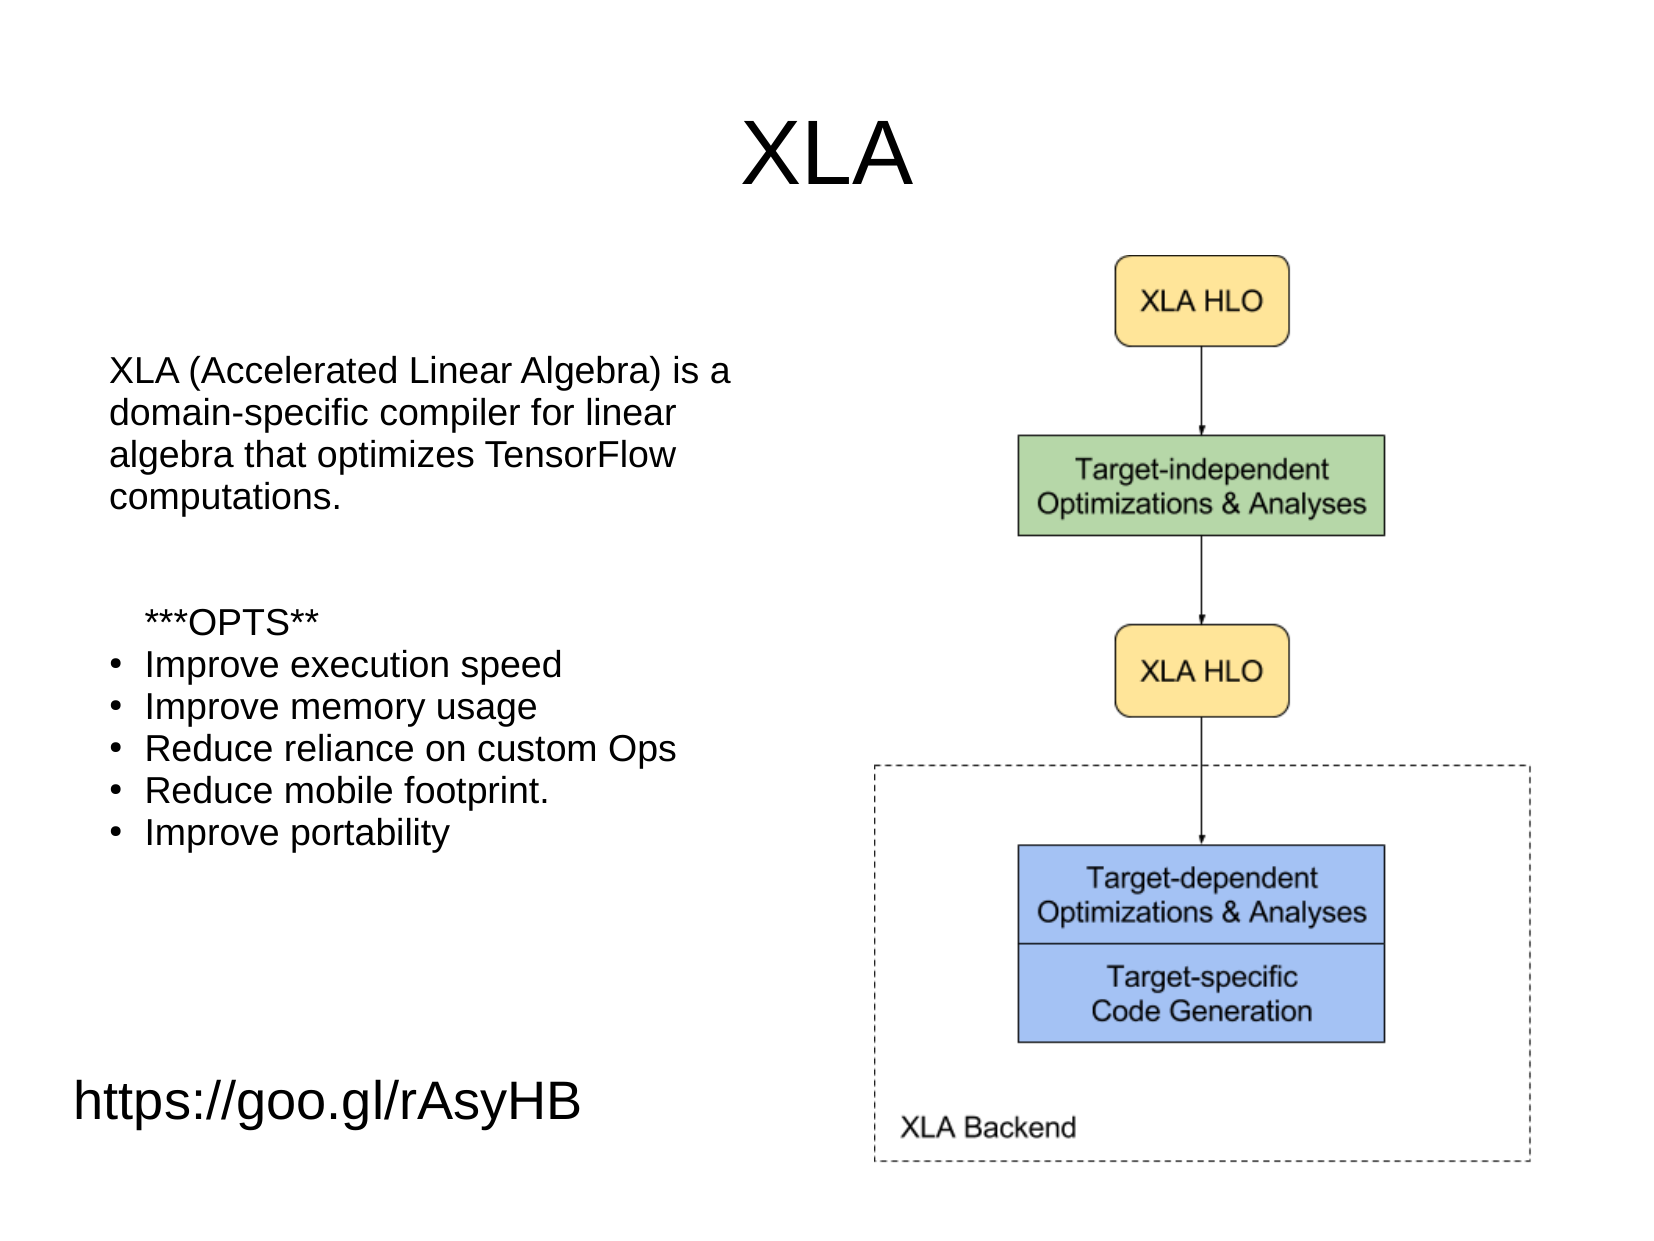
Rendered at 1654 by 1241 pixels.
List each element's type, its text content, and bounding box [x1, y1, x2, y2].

title XLA [82, 49, 1571, 257]
text_box XLA (Accelerated Linear Algebra) is a domain-specific compiler for linear algebra that optimizes TensorFlow computations. ***OPTS** Improve execution speed Improve memory usage Reduce reliance on custom Ops Reduce mobile footprint. Improve portability [94, 342, 804, 1030]
picture [874, 255, 1542, 1170]
text_box https://goo.gl/rAsyHB [59, 1062, 851, 1158]
